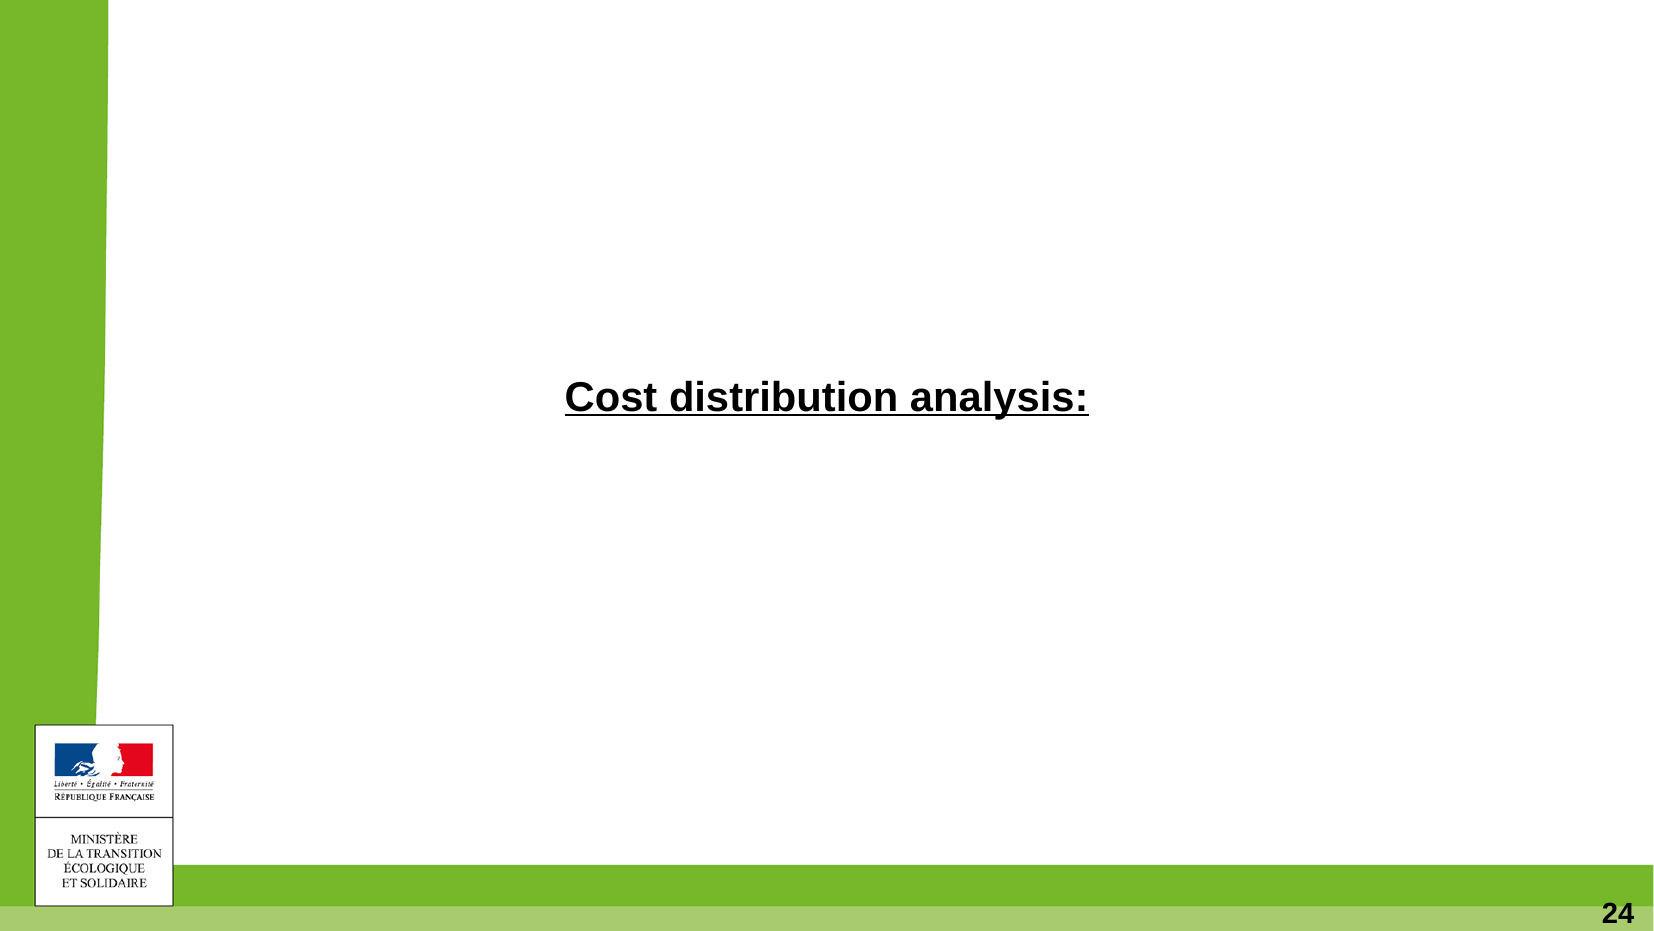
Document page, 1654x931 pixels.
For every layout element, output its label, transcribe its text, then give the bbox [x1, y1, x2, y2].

subtitle Cost distribution analysis: [82, 37, 1571, 758]
picture [0, 0, 1654, 931]
